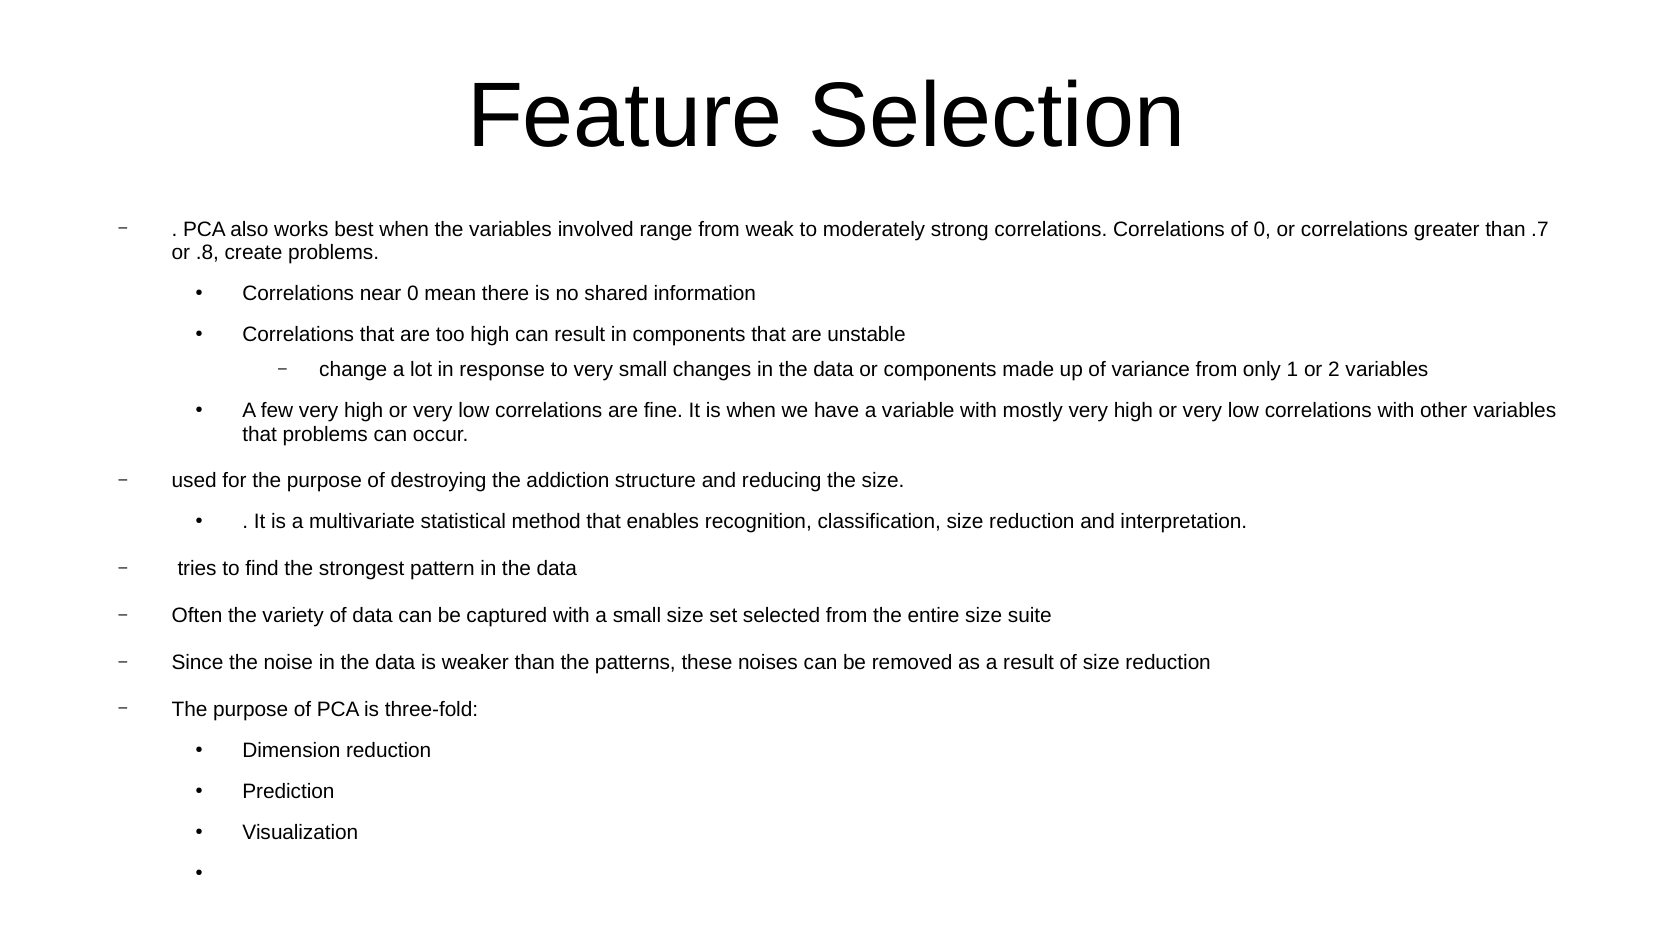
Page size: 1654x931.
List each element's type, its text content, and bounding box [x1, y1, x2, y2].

title Feature Selection [82, 37, 1571, 193]
list . PCA also works best when the variables involved range from weak to moderately strong correlations. Correlations of 0, or correlations greater than .7 or .8, create problems. Correlations near 0 mean there is no shared information Correlations that are too high can result in components that are unstable change a lot in response to very small changes in the data or components made up of variance from only 1 or 2 variables A few very high or very low correlations are fine. It is when we have a variable with mostly very high or very low correlations with other variables that problems can occur. used for the purpose of destroying the addiction structure and reducing the size. . It is a multivariate statistical method that enables recognition, classification, size reduction and interpretation. tries to find the strongest pattern in the data Often the variety of data can be captured with a small size set selected from the entire size suite Since the noise in the data is weaker than the patterns, these noises can be removed as a result of size reduction The purpose of PCA is three-fold: Dimension reduction Prediction Visualization [30, 217, 1571, 901]
